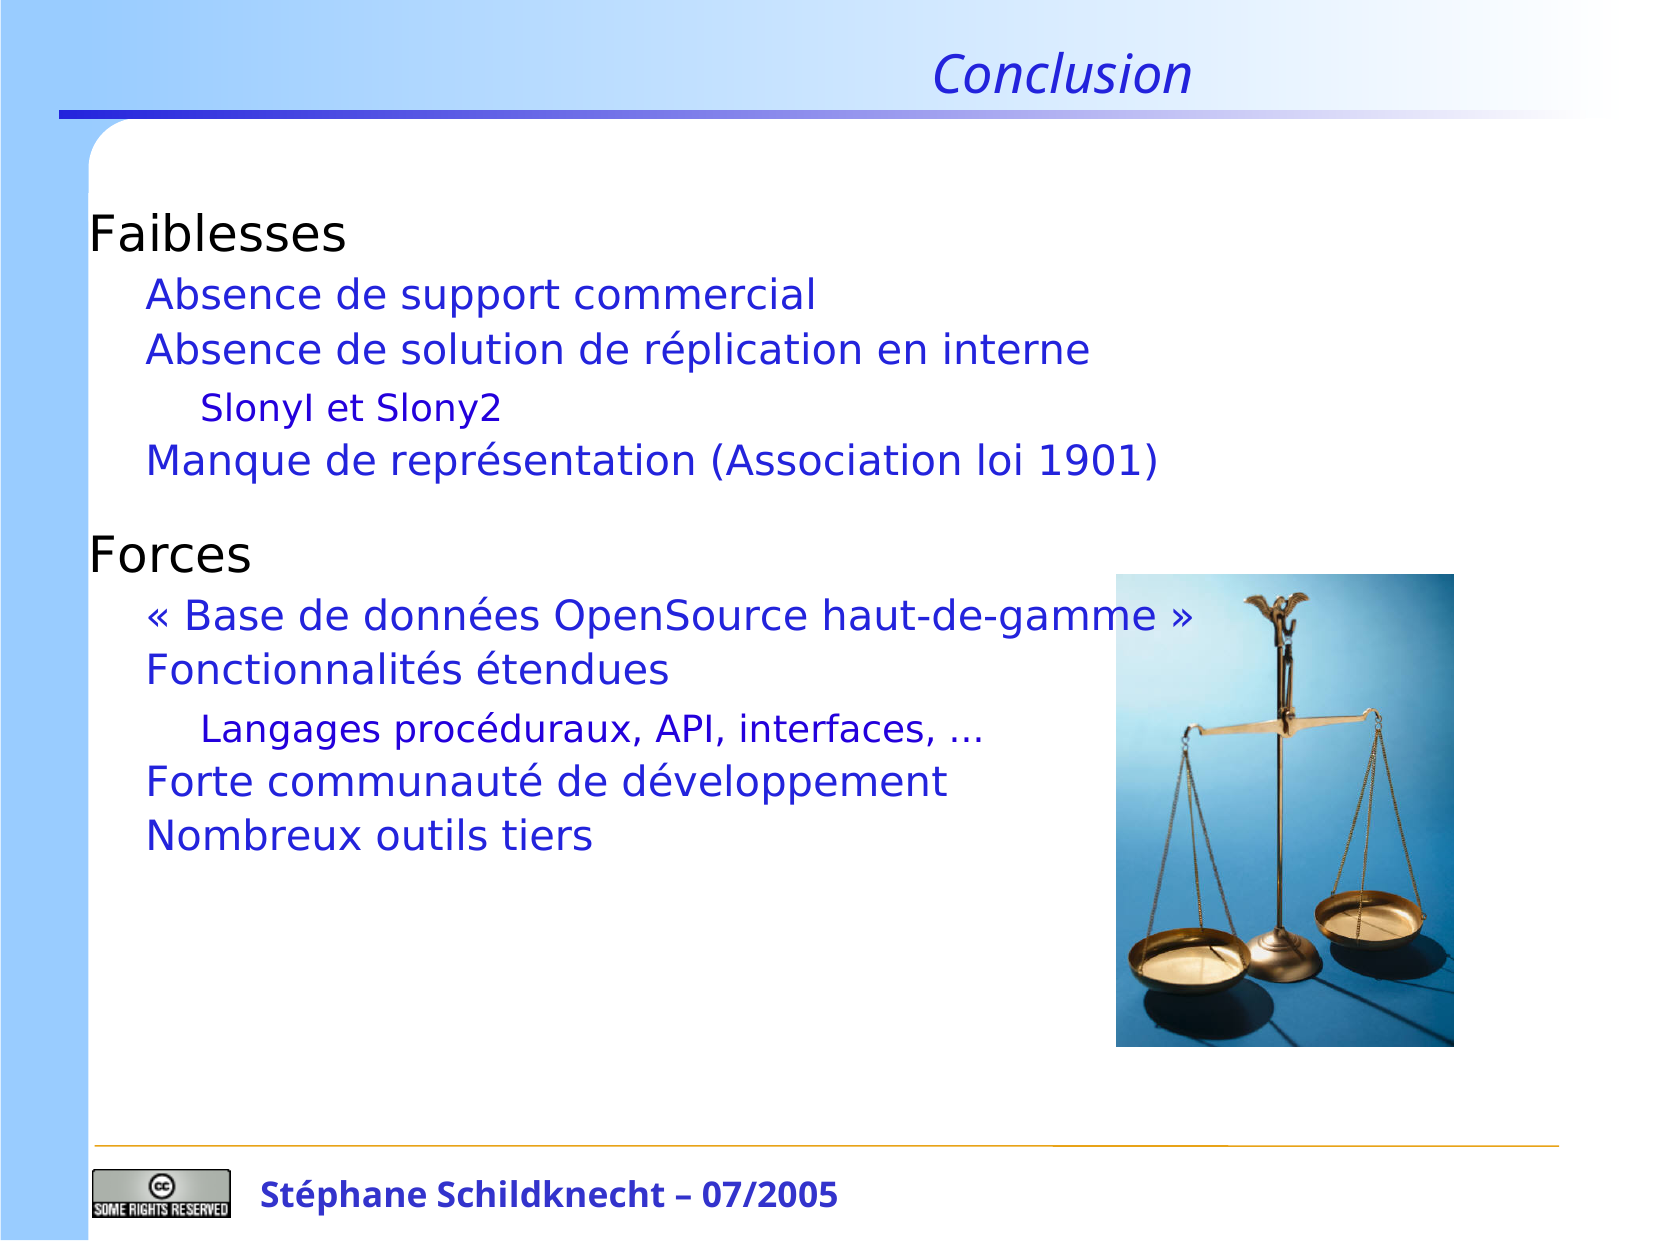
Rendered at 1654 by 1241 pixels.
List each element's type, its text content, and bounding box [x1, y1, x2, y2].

list Faiblesses Absence de support commercial Absence de solution de réplication en interne SlonyI et Slony2 Manque de représentation (Association loi 1901) Forces « Base de données OpenSource haut-de-gamme » Fonctionnalités étendues Langages procéduraux, API, interfaces, ... Forte communauté de développement Nombreux outils tiers [88, 175, 1547, 1064]
title Conclusion [472, 0, 1654, 148]
picture [92, 1169, 231, 1218]
